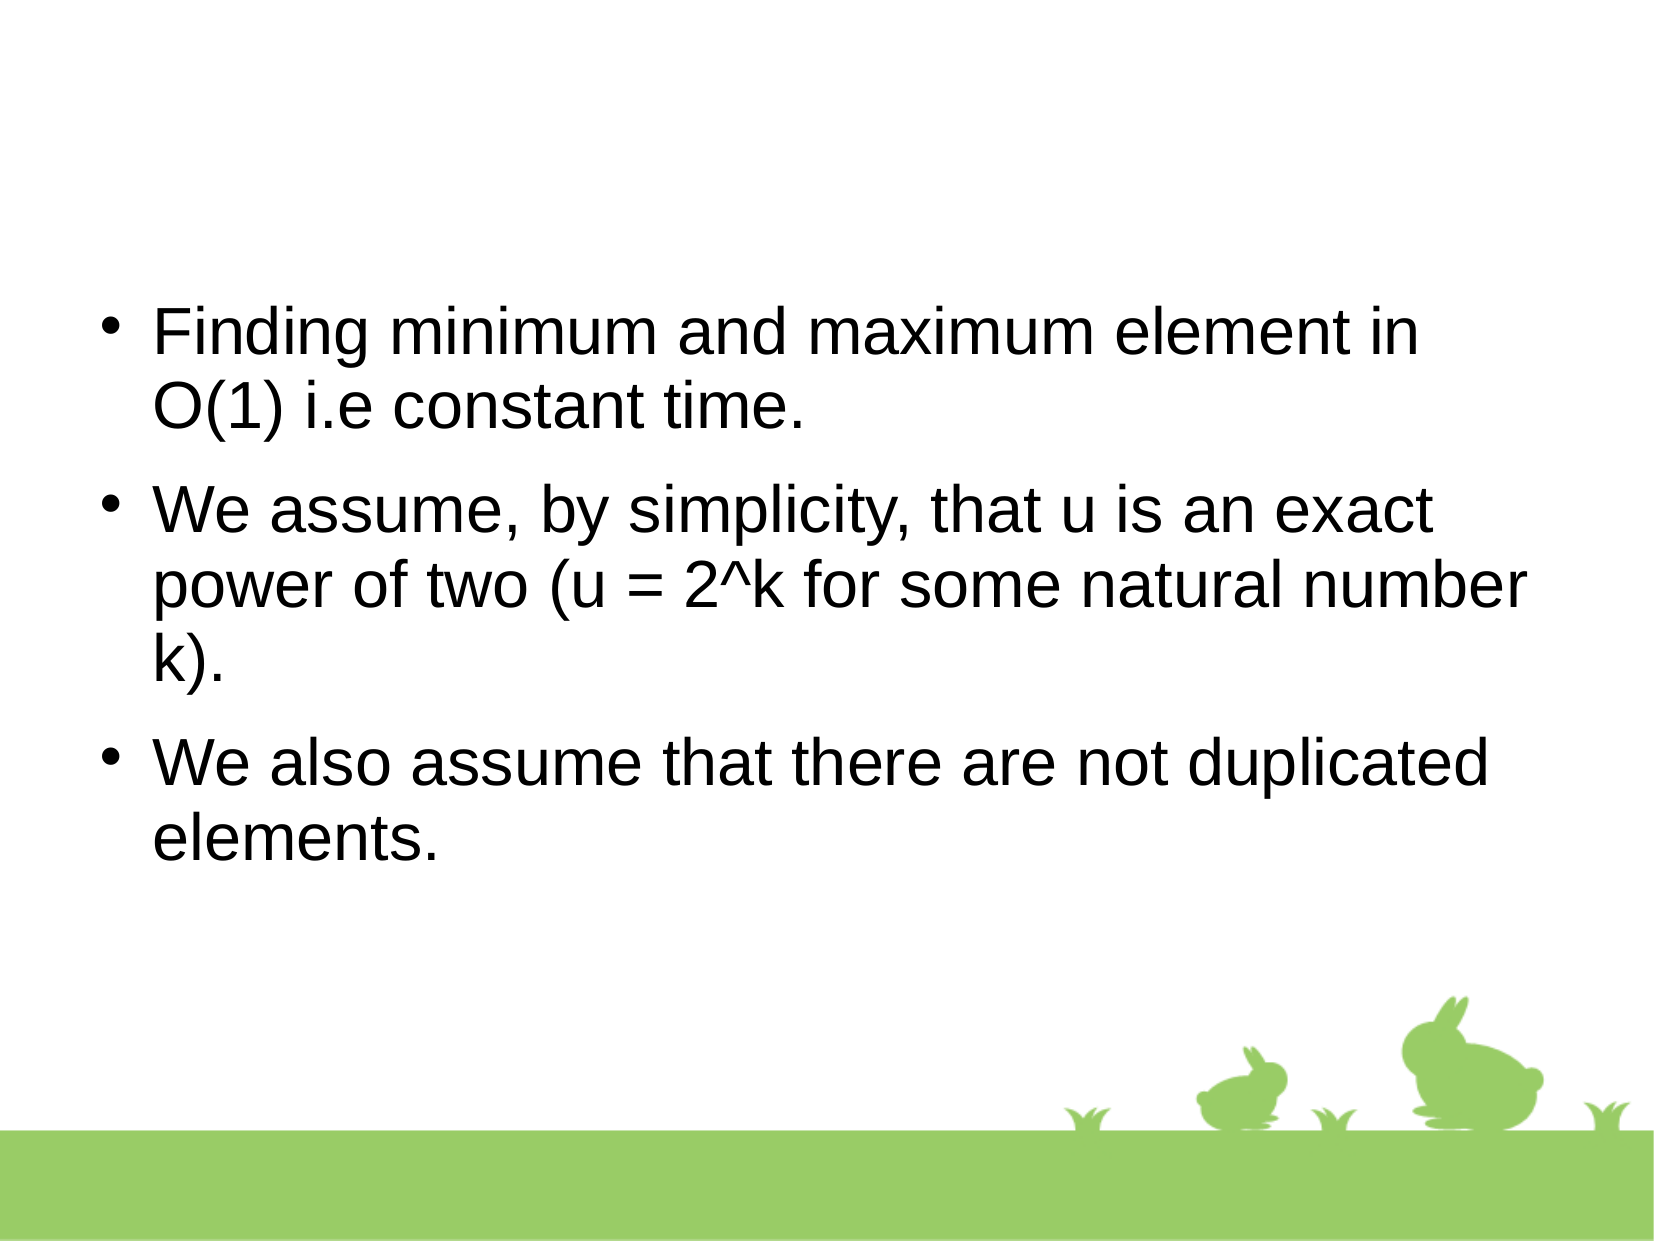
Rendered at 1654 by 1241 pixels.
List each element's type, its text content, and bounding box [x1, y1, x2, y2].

picture [0, 0, 1654, 1241]
list Finding minimum and maximum element in O(1) i.e constant time. We assume, by simplicity, that u is an exact power of two (u = 2^k for some natural number k). We also assume that there are not duplicated elements. [82, 290, 1571, 1010]
